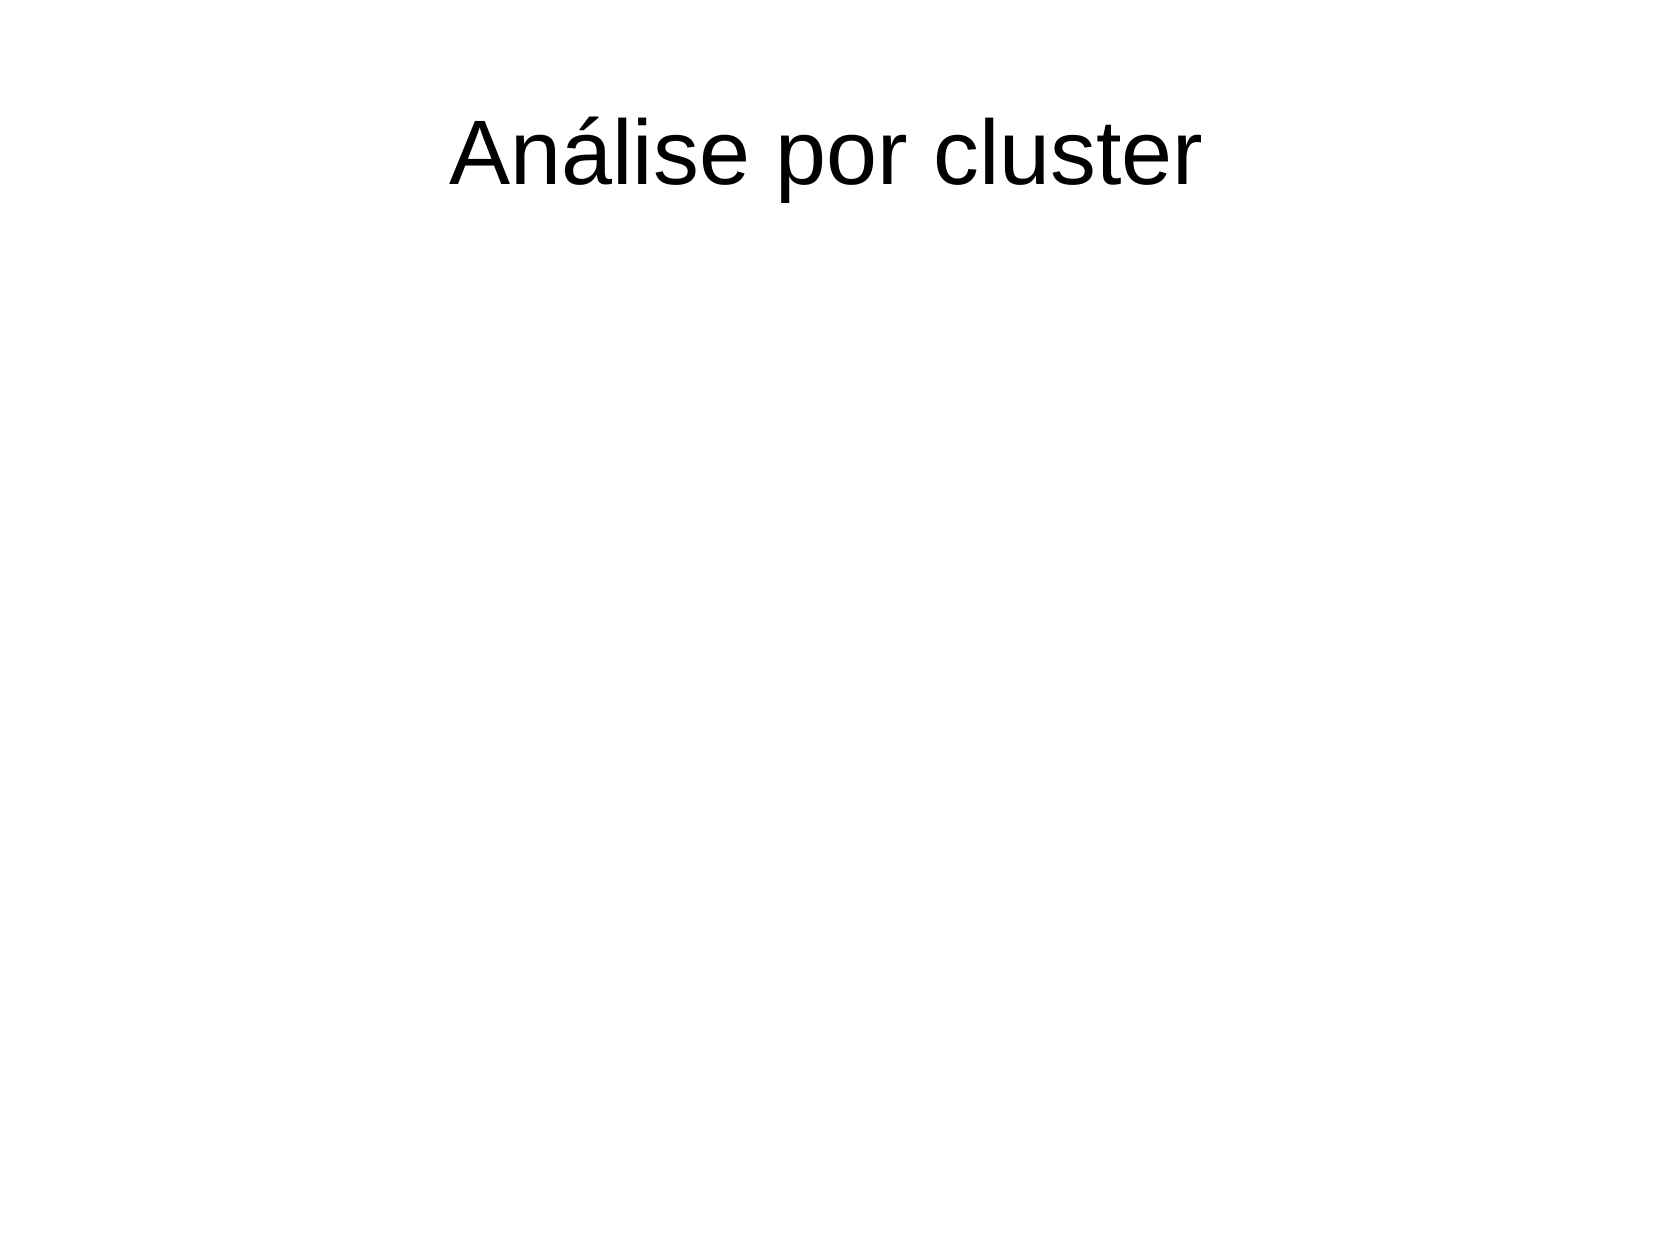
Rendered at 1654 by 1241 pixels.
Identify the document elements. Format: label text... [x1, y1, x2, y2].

title Análise por cluster [82, 49, 1571, 257]
